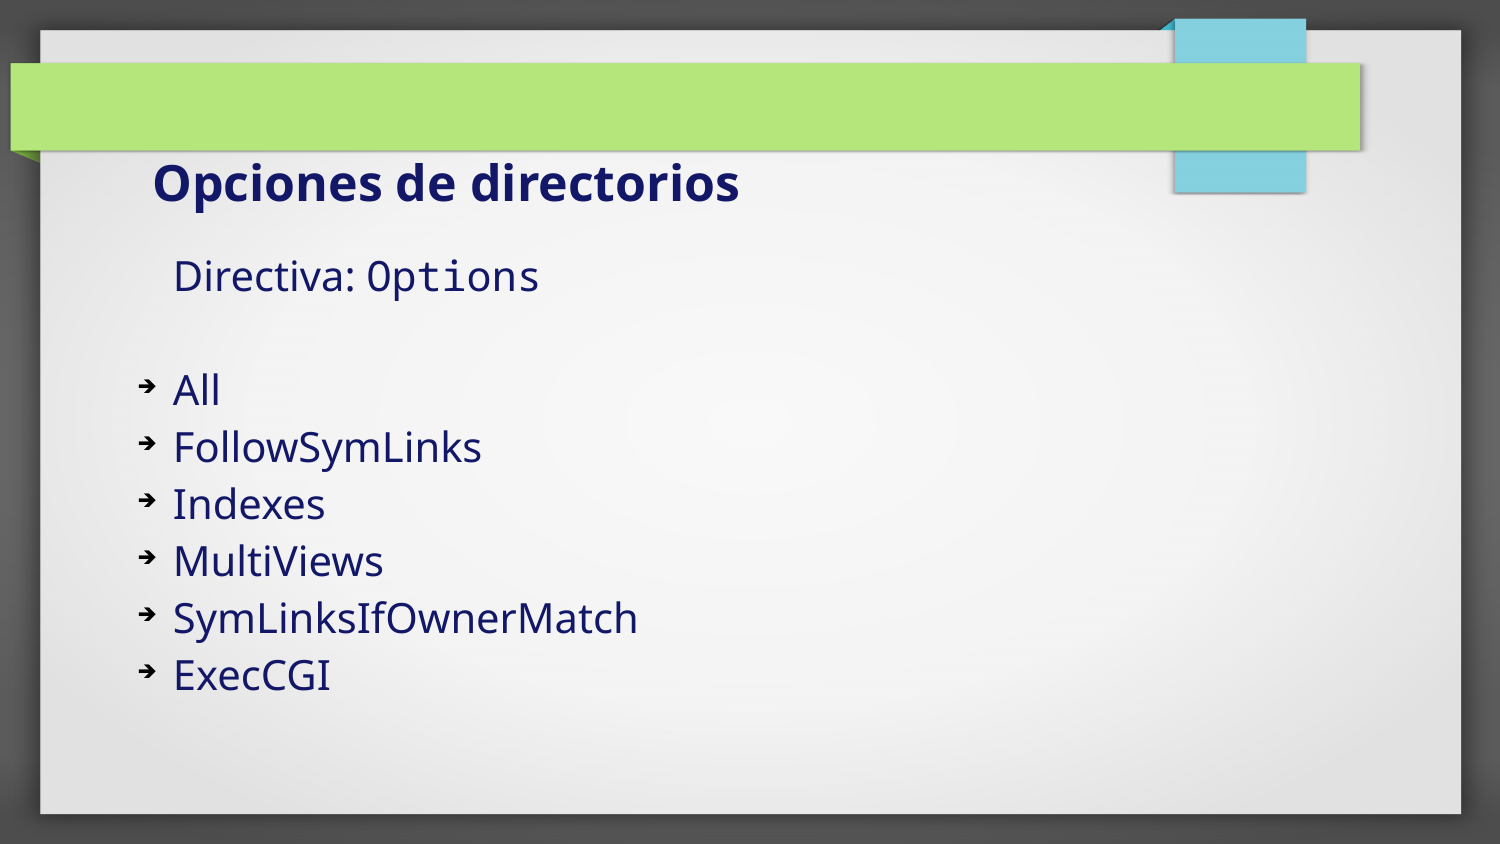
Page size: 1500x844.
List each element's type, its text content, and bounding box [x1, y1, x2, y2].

text_box Directiva: Options All FollowSymLinks Indexes MultiViews SymLinksIfOwnerMatch ExecCGI [137, 246, 1011, 781]
picture [0, 0, 1500, 844]
title Opciones de directorios [137, 146, 1011, 227]
